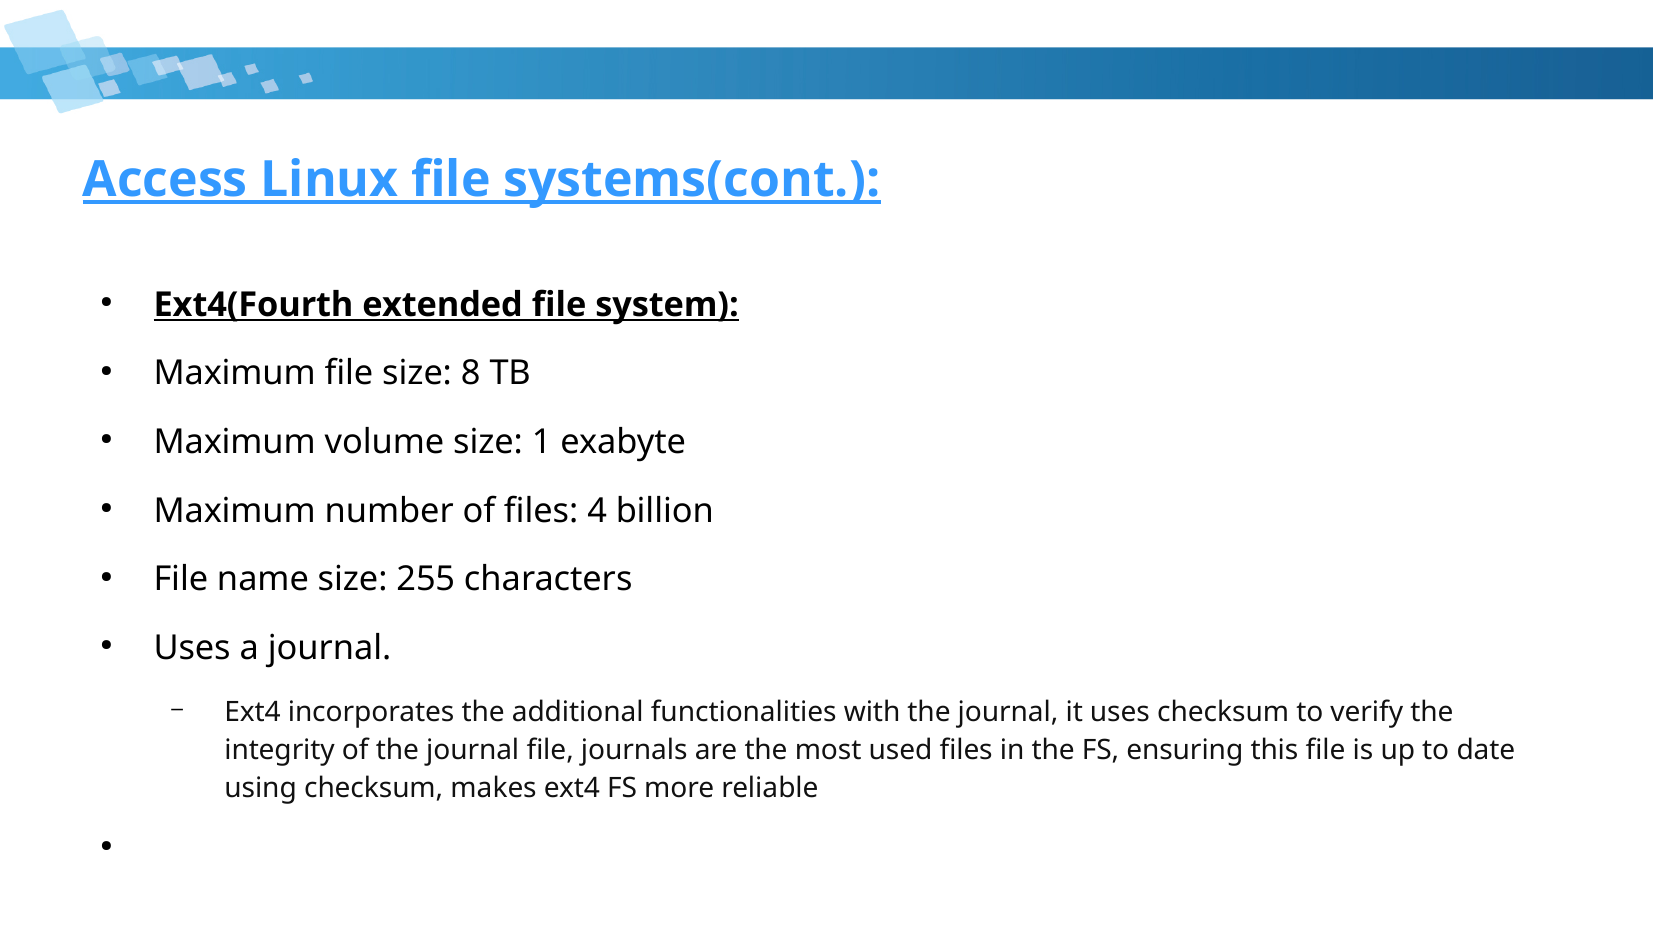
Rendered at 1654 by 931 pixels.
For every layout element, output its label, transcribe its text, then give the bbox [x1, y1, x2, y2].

picture [0, 0, 1653, 929]
title Access Linux file systems(cont.): [82, 99, 1571, 255]
list Ext4(Fourth extended file system): Maximum file size: 8 TB Maximum volume size: 1 exabyte Maximum number of files: 4 billion File name size: 255 characters Uses a journal. Ext4 incorporates the additional functionalities with the journal, it uses checksum to verify the integrity of the journal file, journals are the most used files in the FS, ensuring this file is up to date using checksum, makes ext4 FS more reliable [82, 279, 1571, 820]
